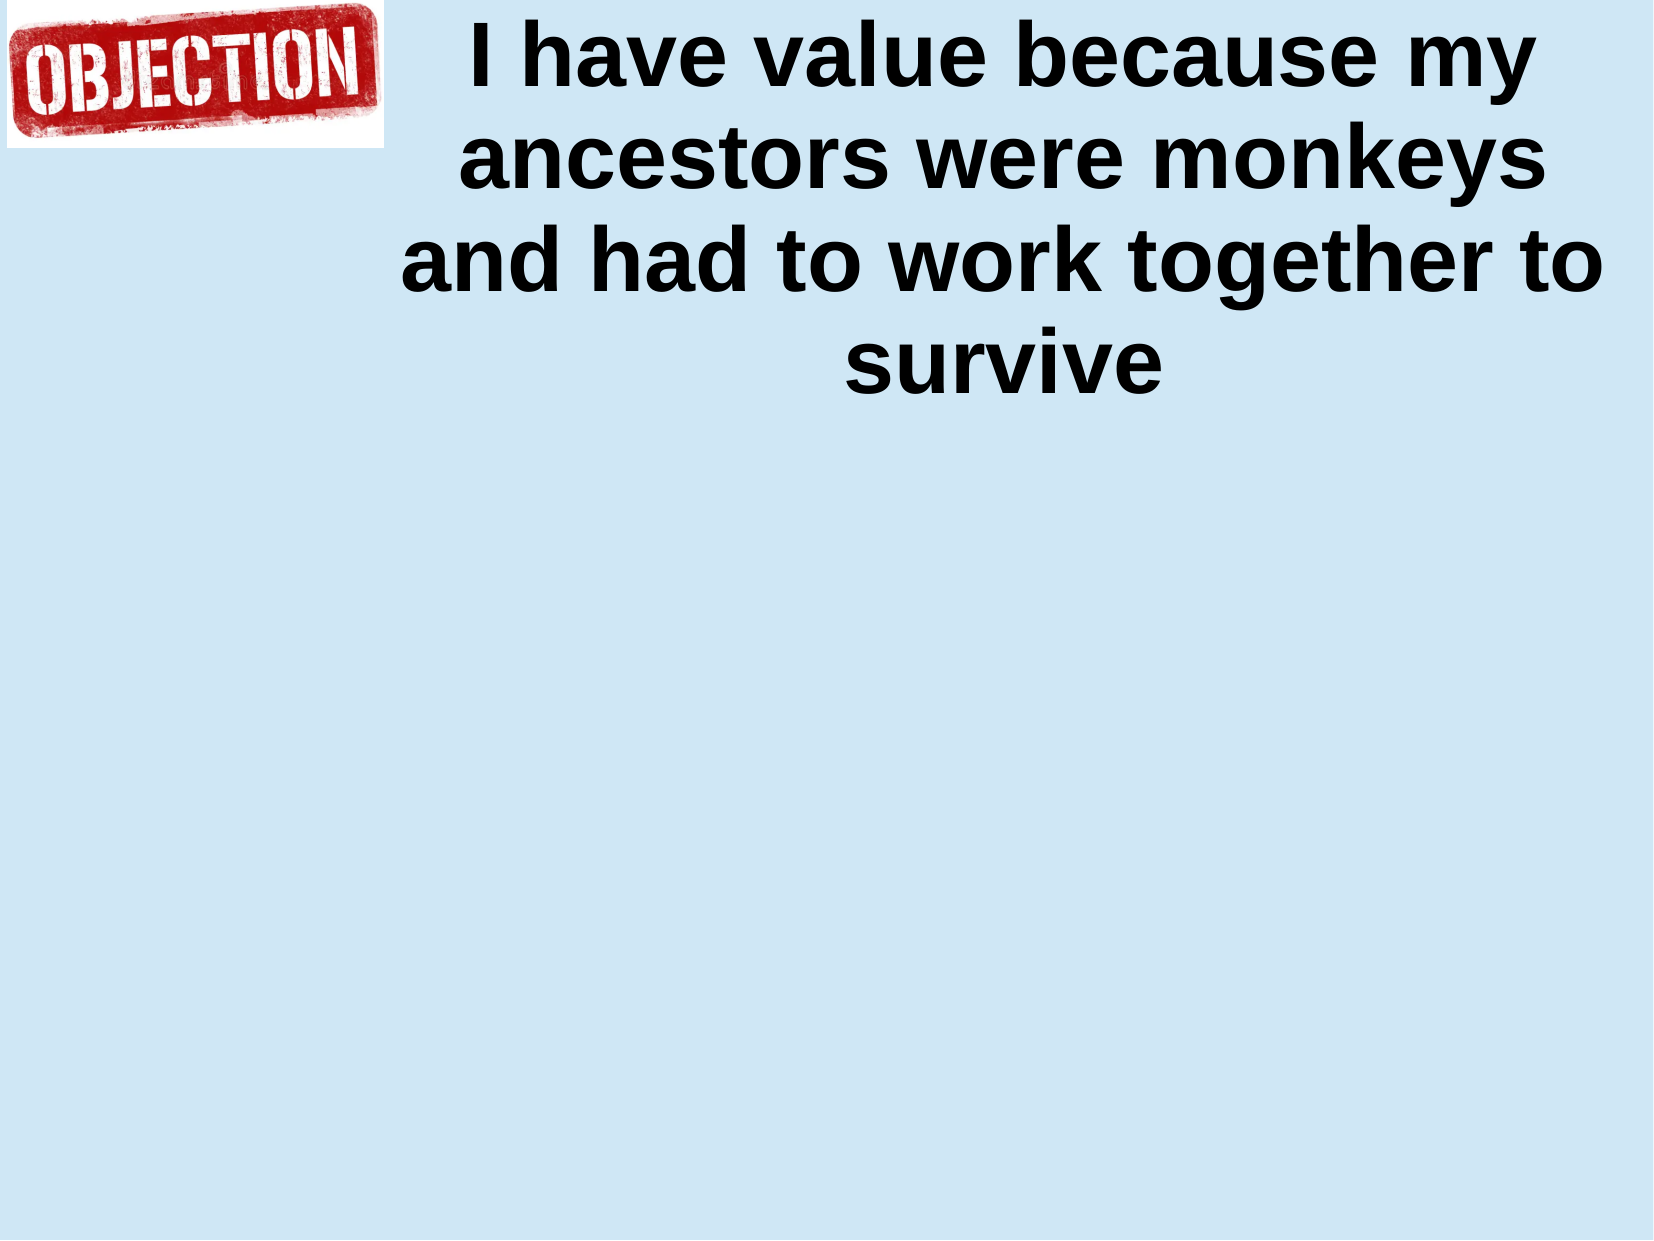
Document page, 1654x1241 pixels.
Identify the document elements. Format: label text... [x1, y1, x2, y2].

title I have value because my ancestors were monkeys and had to work together to survive [383, 3, 1625, 414]
picture [7, 0, 384, 148]
